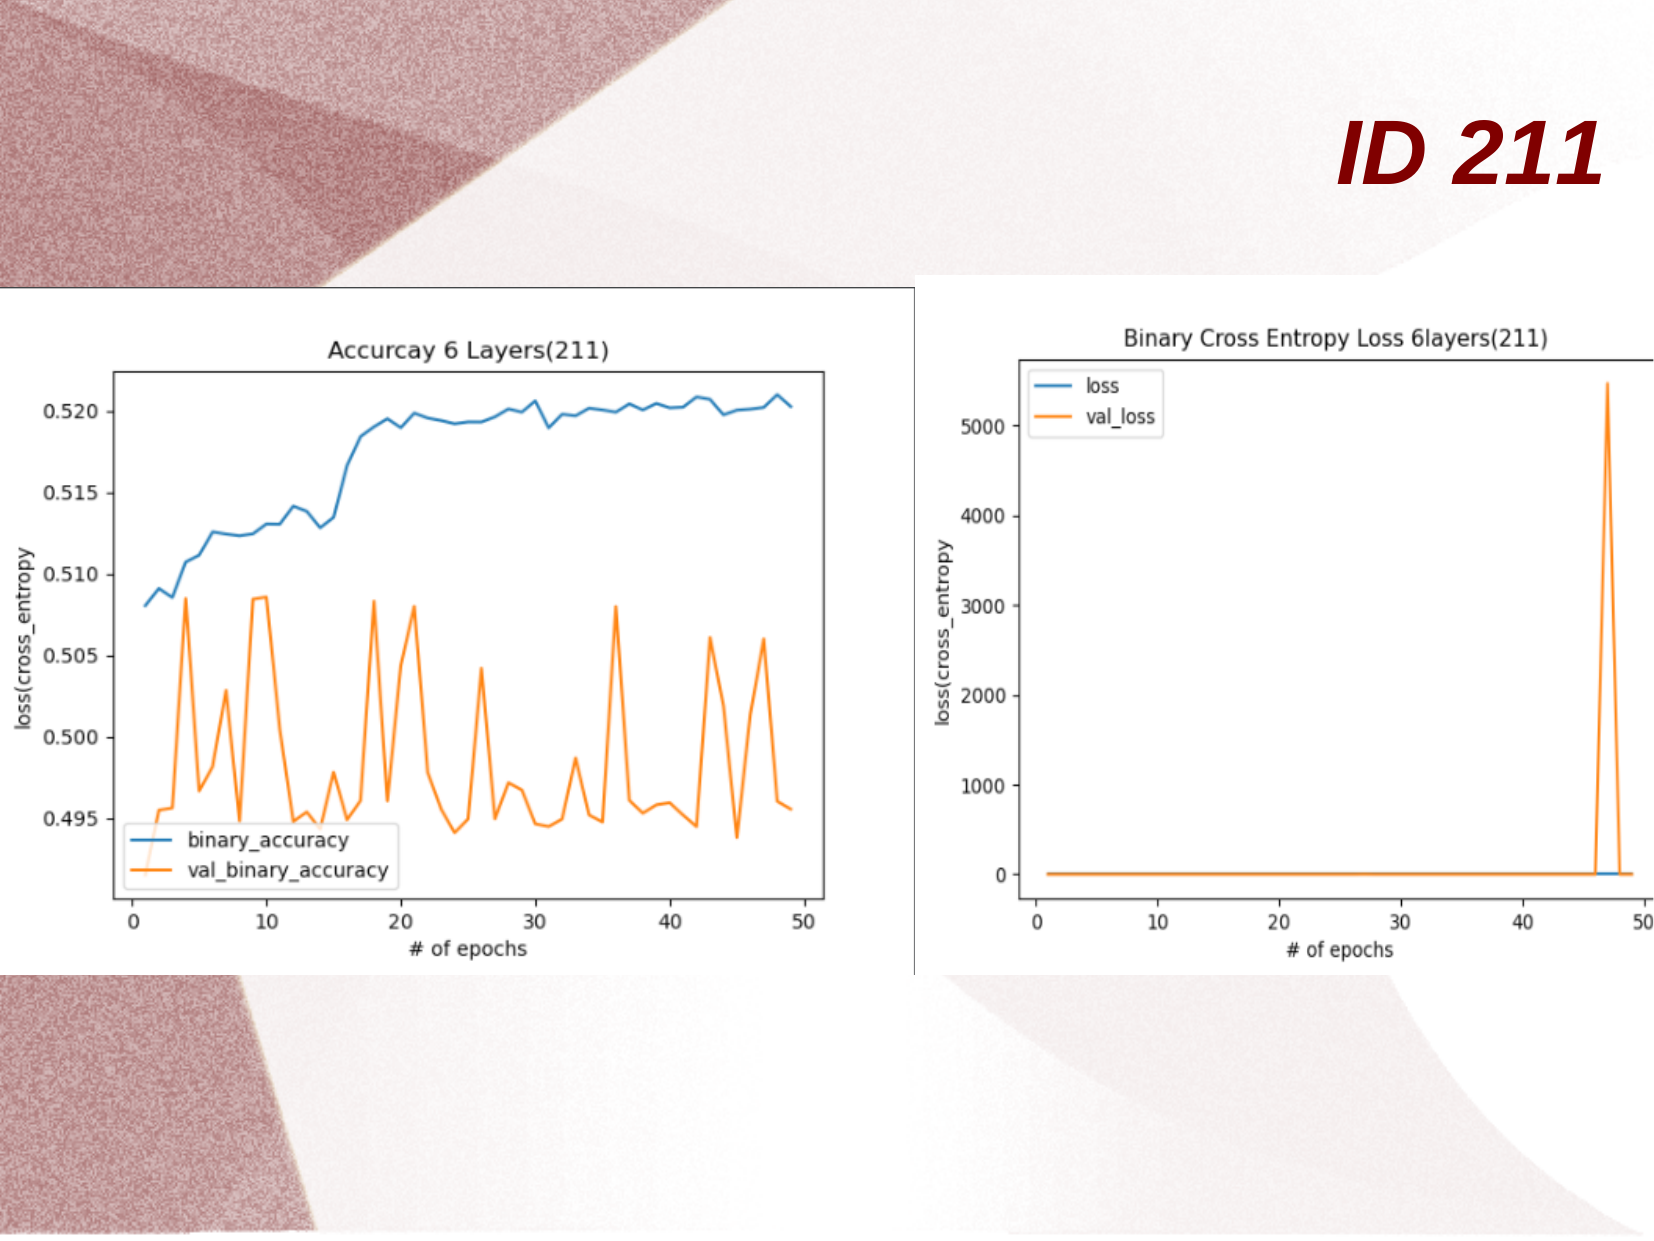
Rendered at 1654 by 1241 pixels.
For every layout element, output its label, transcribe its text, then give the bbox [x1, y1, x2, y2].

picture [0, 0, 1654, 1241]
title ID 211 [596, 49, 1607, 257]
